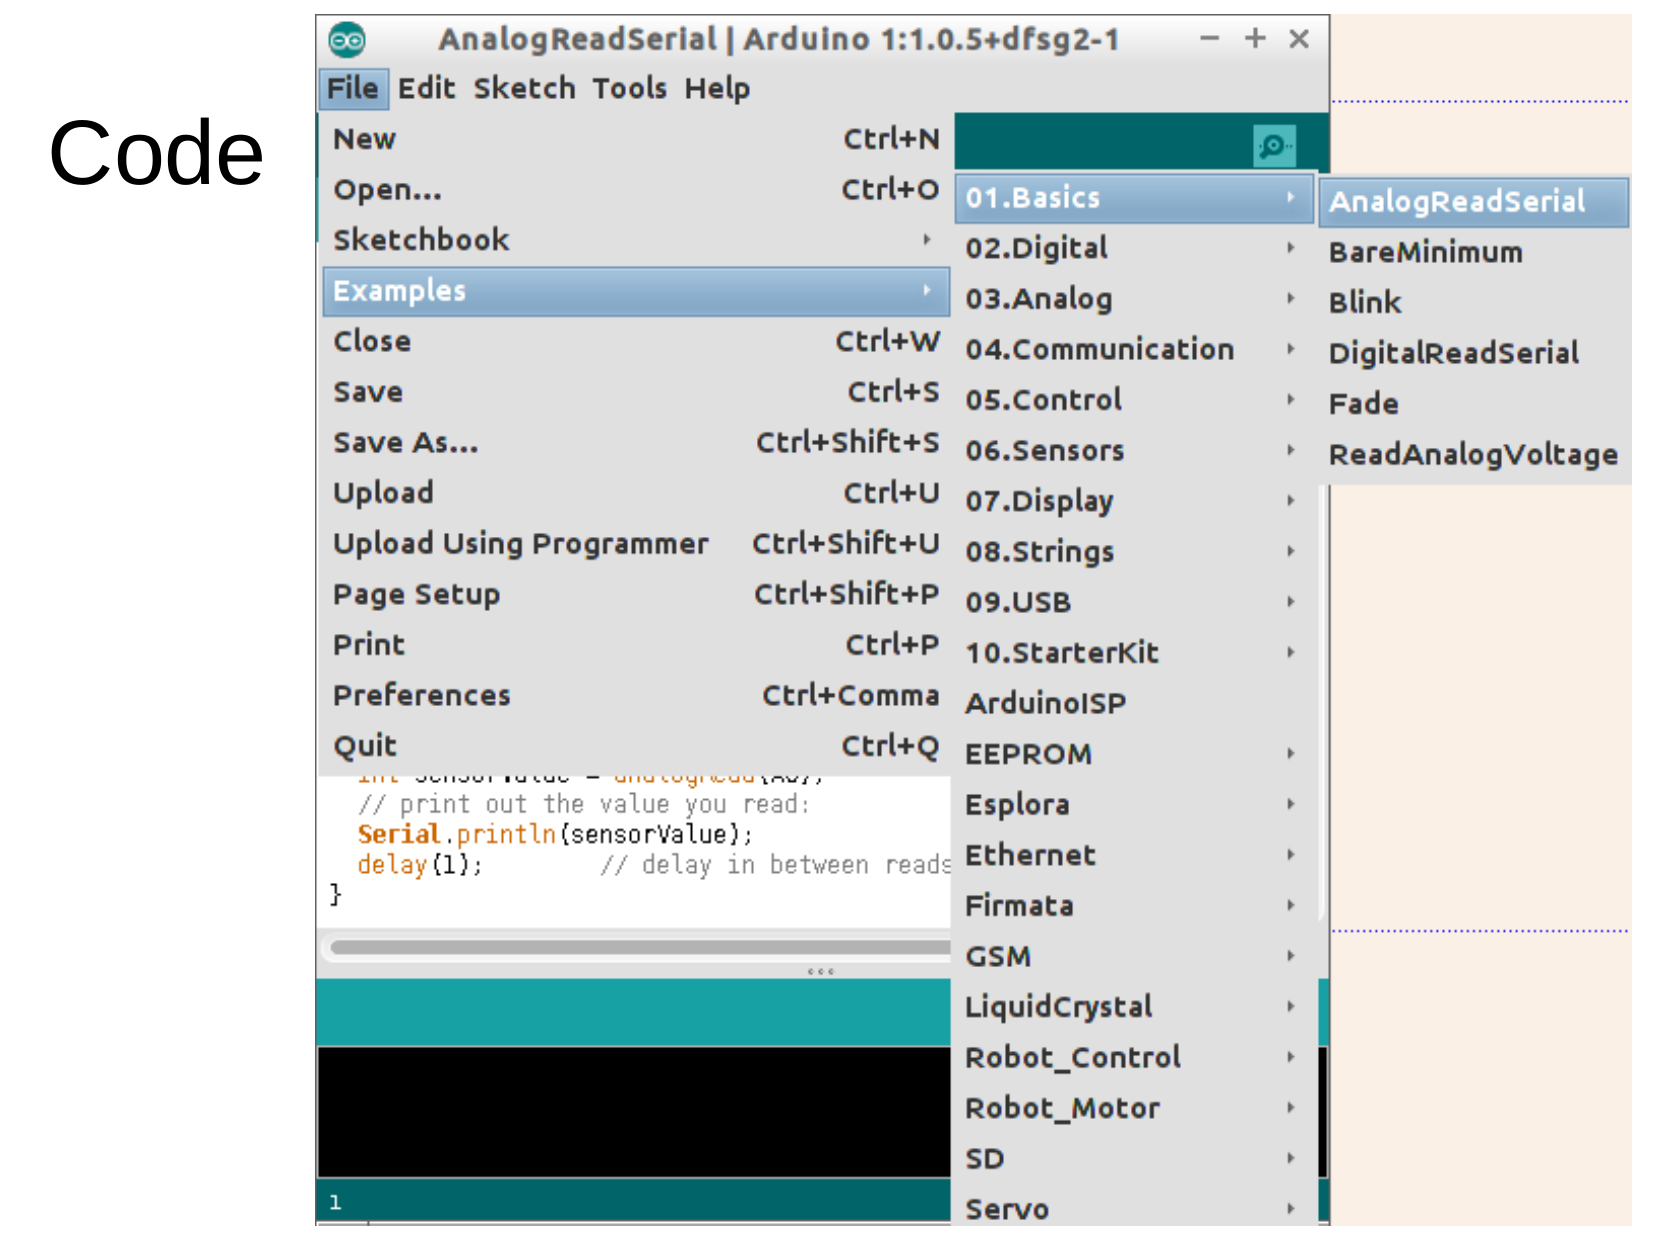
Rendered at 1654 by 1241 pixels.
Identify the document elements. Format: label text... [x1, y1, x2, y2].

title Code [0, 49, 315, 257]
picture [315, 14, 1632, 1226]
